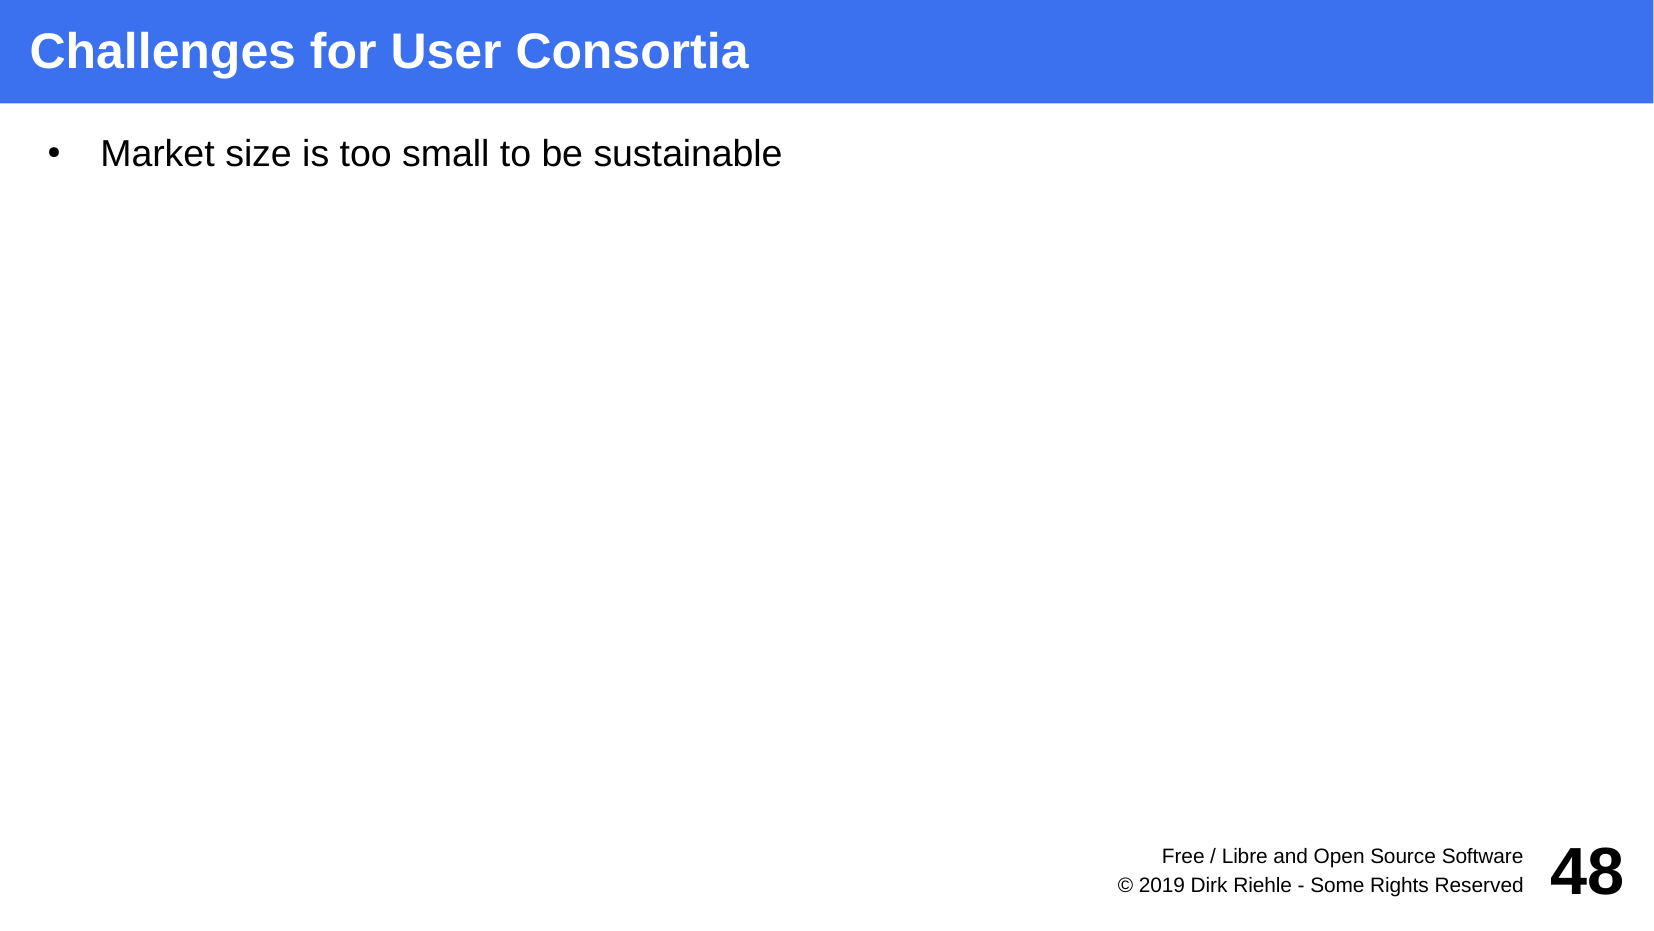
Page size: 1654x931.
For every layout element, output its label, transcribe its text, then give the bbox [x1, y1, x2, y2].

title Challenges for User Consortia [0, 0, 1654, 104]
list Market size is too small to be sustainable [29, 132, 1625, 813]
